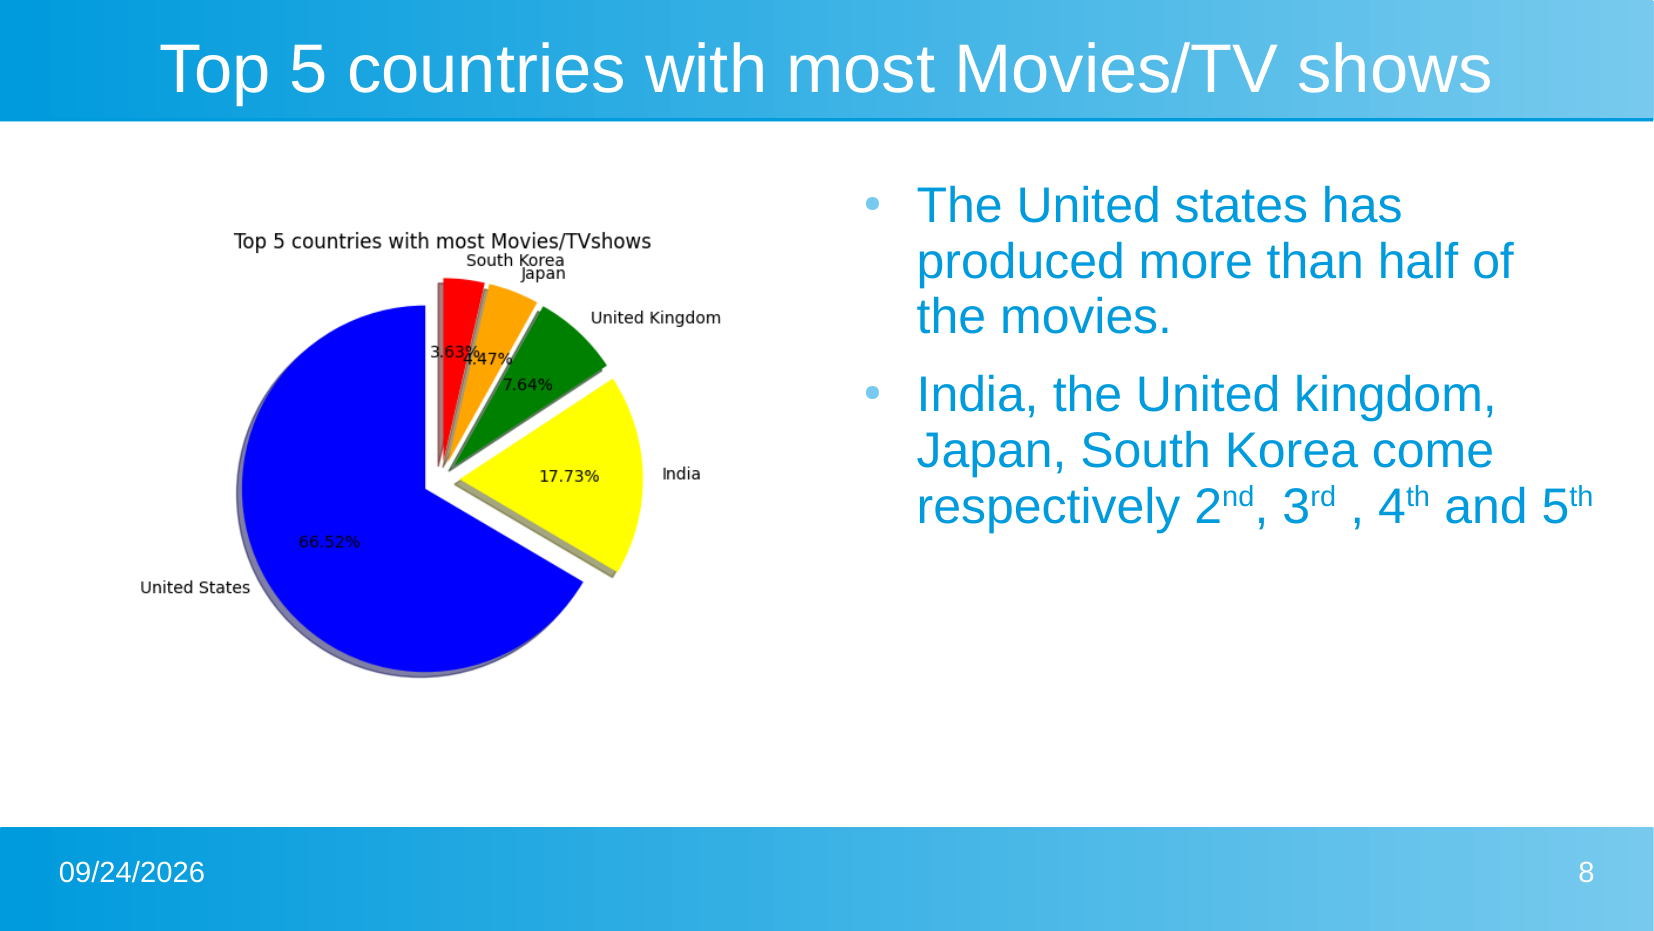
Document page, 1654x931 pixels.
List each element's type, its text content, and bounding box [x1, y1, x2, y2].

title Top 5 countries with most Movies/TV shows [59, 29, 1595, 108]
picture [58, 191, 809, 754]
list The United states has produced more than half of the movies. India, the United kingdom, Japan, South Korea come respectively 2nd, 3rd , 4th and 5th [845, 177, 1596, 768]
